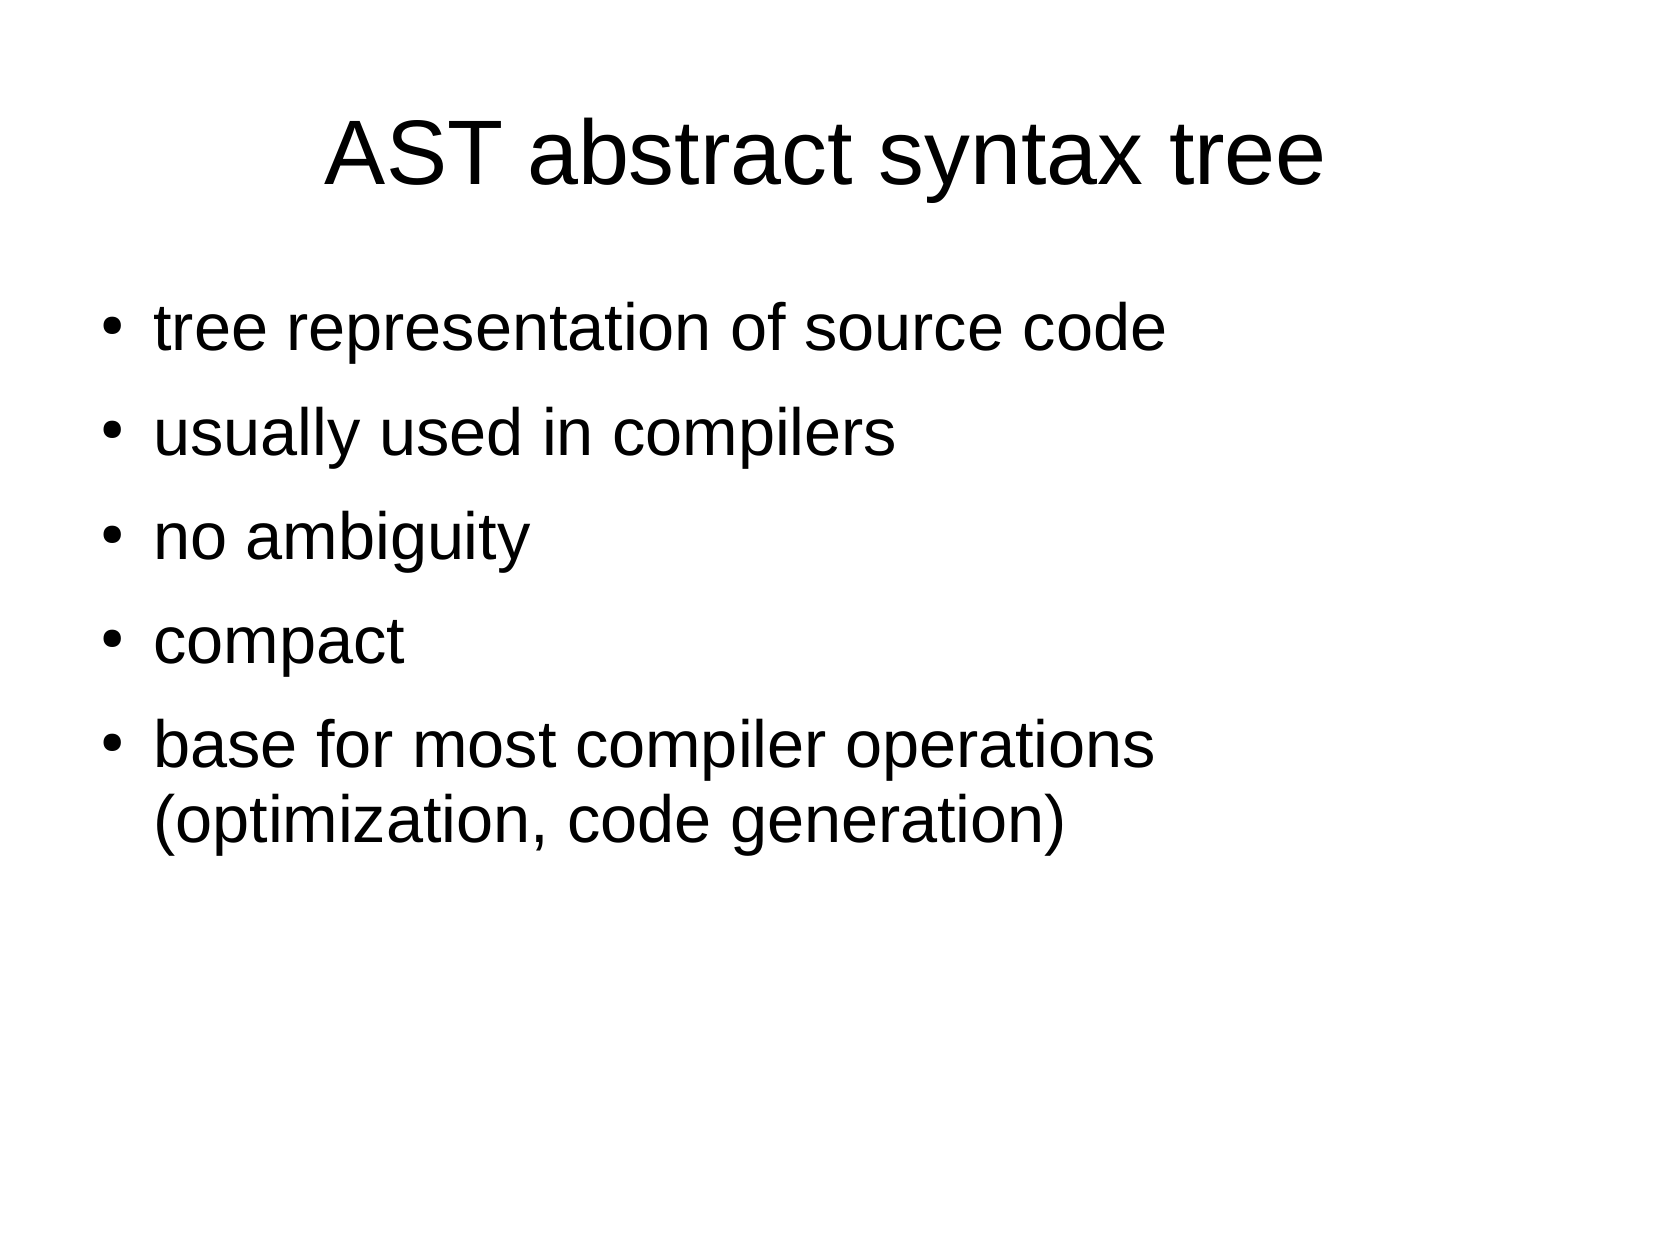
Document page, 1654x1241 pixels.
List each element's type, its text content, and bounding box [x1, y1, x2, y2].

list tree representation of source code usually used in compilers no ambiguity compact base for most compiler operations (optimization, code generation) [82, 290, 1571, 1010]
title AST abstract syntax tree [82, 49, 1571, 257]
